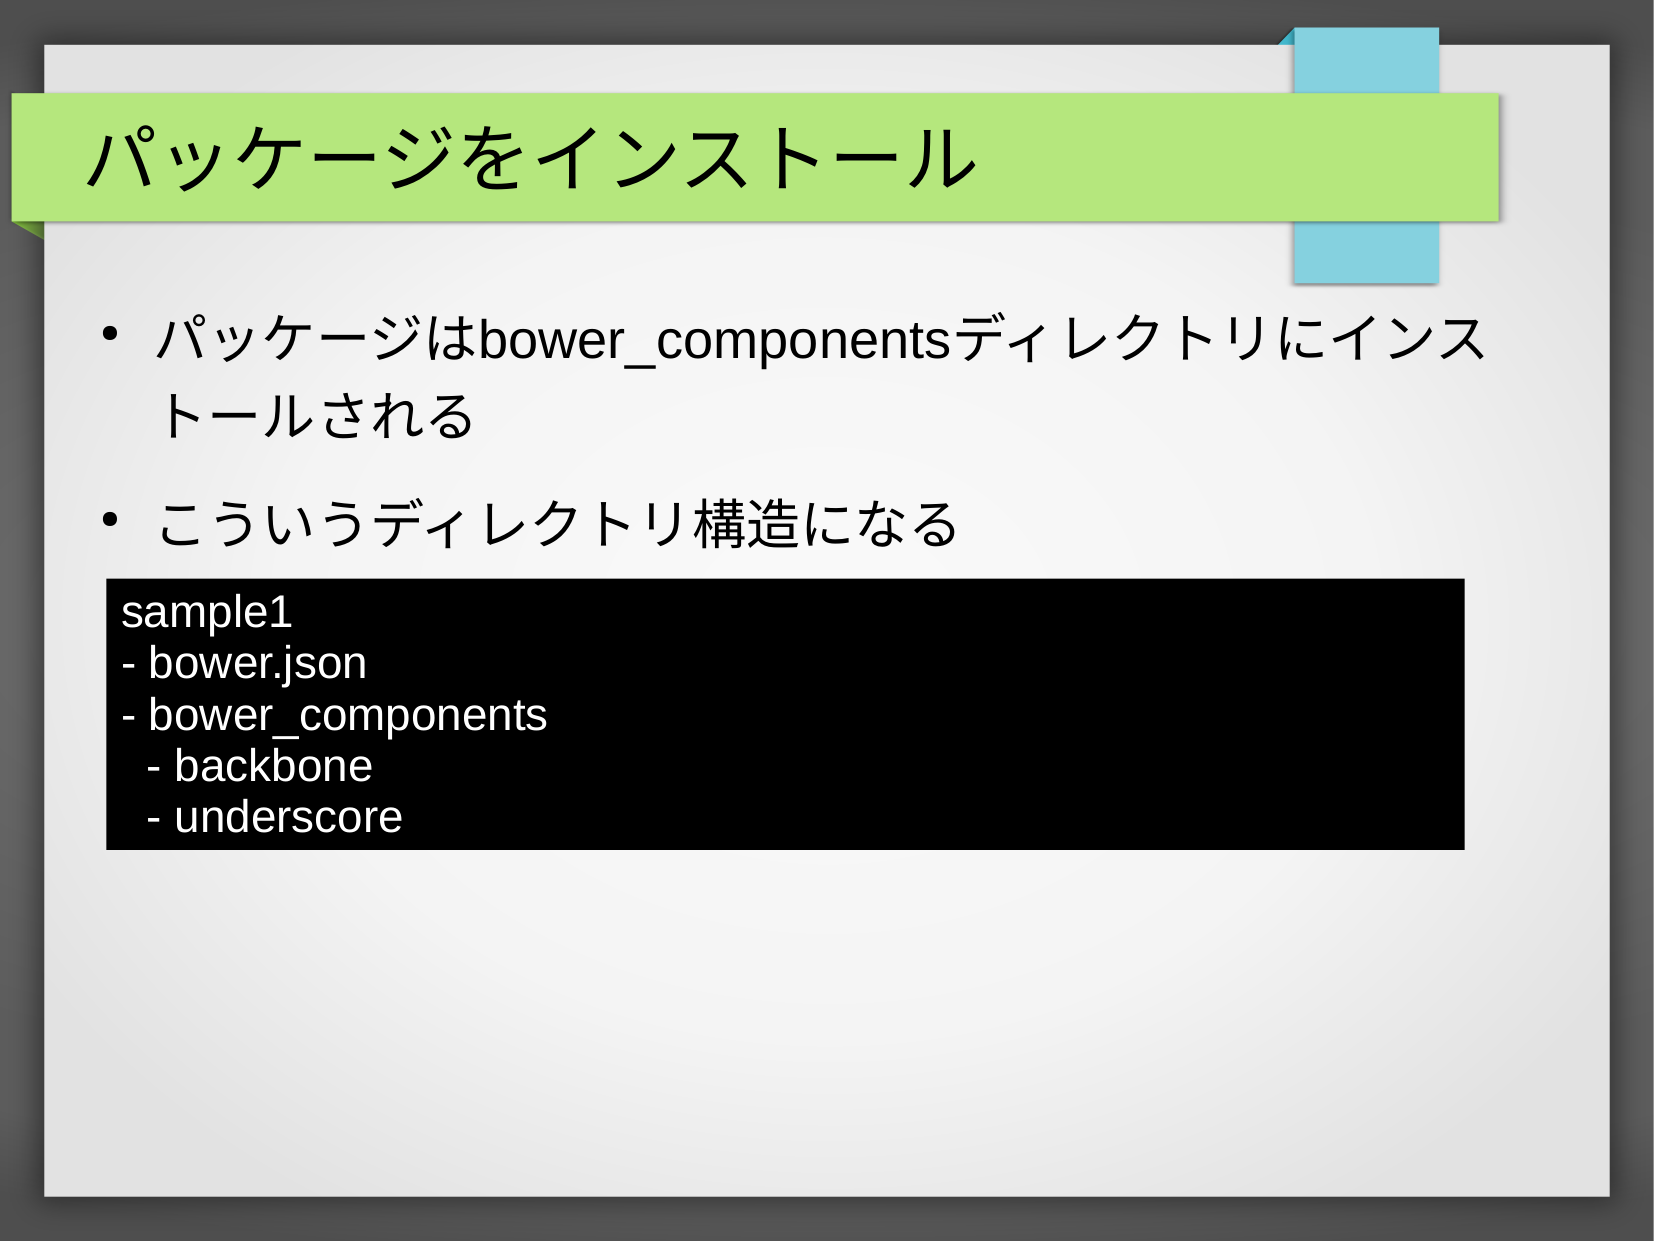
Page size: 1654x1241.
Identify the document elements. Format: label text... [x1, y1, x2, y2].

text_box sample1 - bower.json - bower_components - backbone - underscore [106, 578, 1465, 850]
picture [0, 0, 1654, 1241]
title パッケージをインストール [82, 94, 1264, 213]
list パッケージはbower_componentsディレクトリにインストールされる こういうディレクトリ構造になる [82, 295, 1571, 1015]
